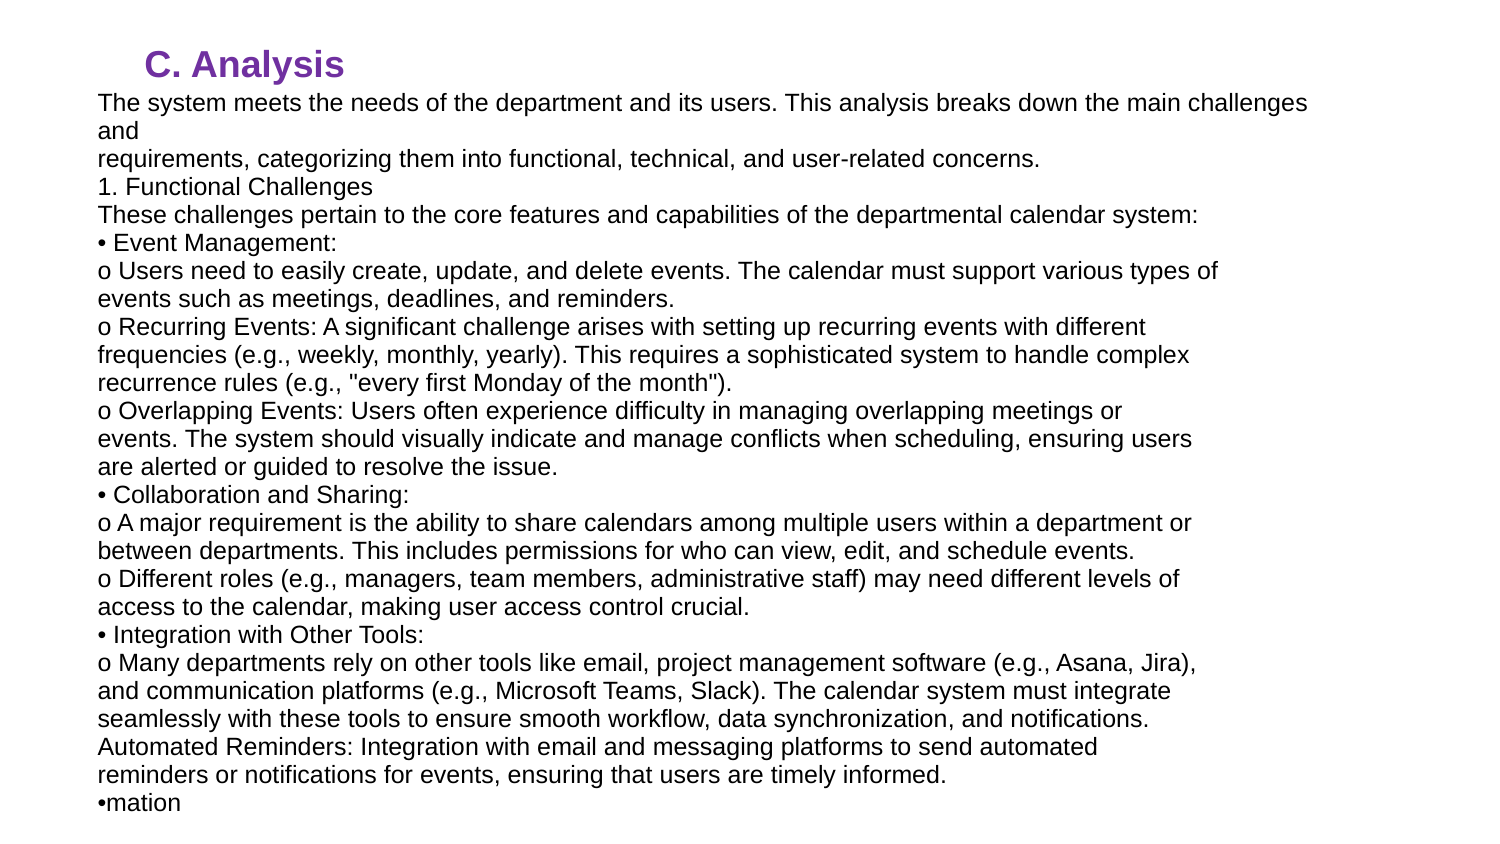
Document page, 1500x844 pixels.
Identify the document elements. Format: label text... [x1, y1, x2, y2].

text_box The system meets the needs of the department and its users. This analysis breaks down the main challenges and requirements, categorizing them into functional, technical, and user-related concerns. 1. Functional Challenges These challenges pertain to the core features and capabilities of the departmental calendar system: • Event Management: o Users need to easily create, update, and delete events. The calendar must support various types of events such as meetings, deadlines, and reminders. o Recurring Events: A significant challenge arises with setting up recurring events with different frequencies (e.g., weekly, monthly, yearly). This requires a sophisticated system to handle complex recurrence rules (e.g., "every first Monday of the month"). o Overlapping Events: Users often experience difficulty in managing overlapping meetings or events. The system should visually indicate and manage conflicts when scheduling, ensuring users are alerted or guided to resolve the issue. • Collaboration and Sharing: o A major requirement is the ability to share calendars among multiple users within a department or between departments. This includes permissions for who can view, edit, and schedule events. o Different roles (e.g., managers, team members, administrative staff) may need different levels of access to the calendar, making user access control crucial. • Integration with Other Tools: o Many departments rely on other tools like email, project management software (e.g., Asana, Jira), and communication platforms (e.g., Microsoft Teams, Slack). The calendar system must integrate seamlessly with these tools to ensure smooth workflow, data synchronization, and notifications. Automated Reminders: Integration with email and messaging platforms to send automated reminders or notifications for events, ensuring that users are timely informed. •mation [82, 39, 1370, 844]
text_box The development of a departmental calendar involves addressing several critical issues to e [0, 0, 1488, 844]
